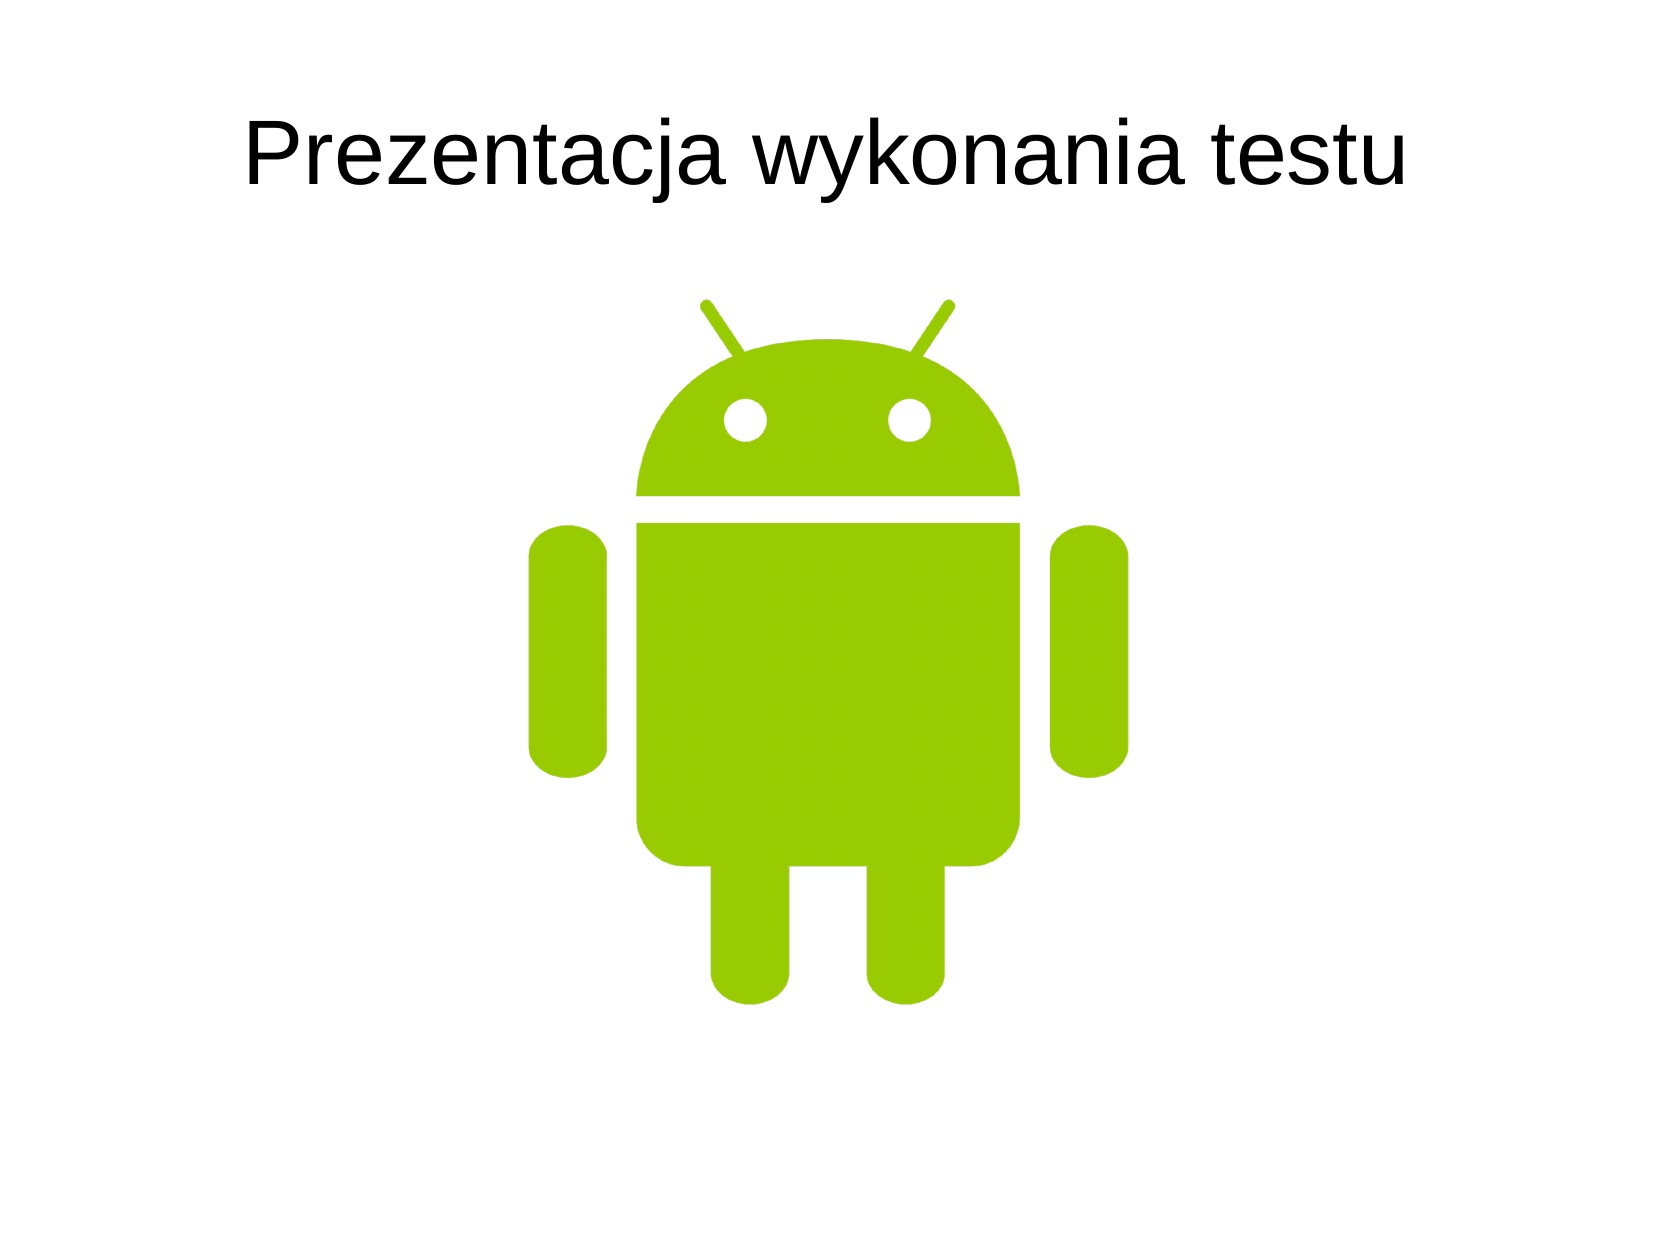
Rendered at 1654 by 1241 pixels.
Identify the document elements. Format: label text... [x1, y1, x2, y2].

title Prezentacja wykonania testu [82, 49, 1571, 257]
picture [467, 290, 1187, 1010]
